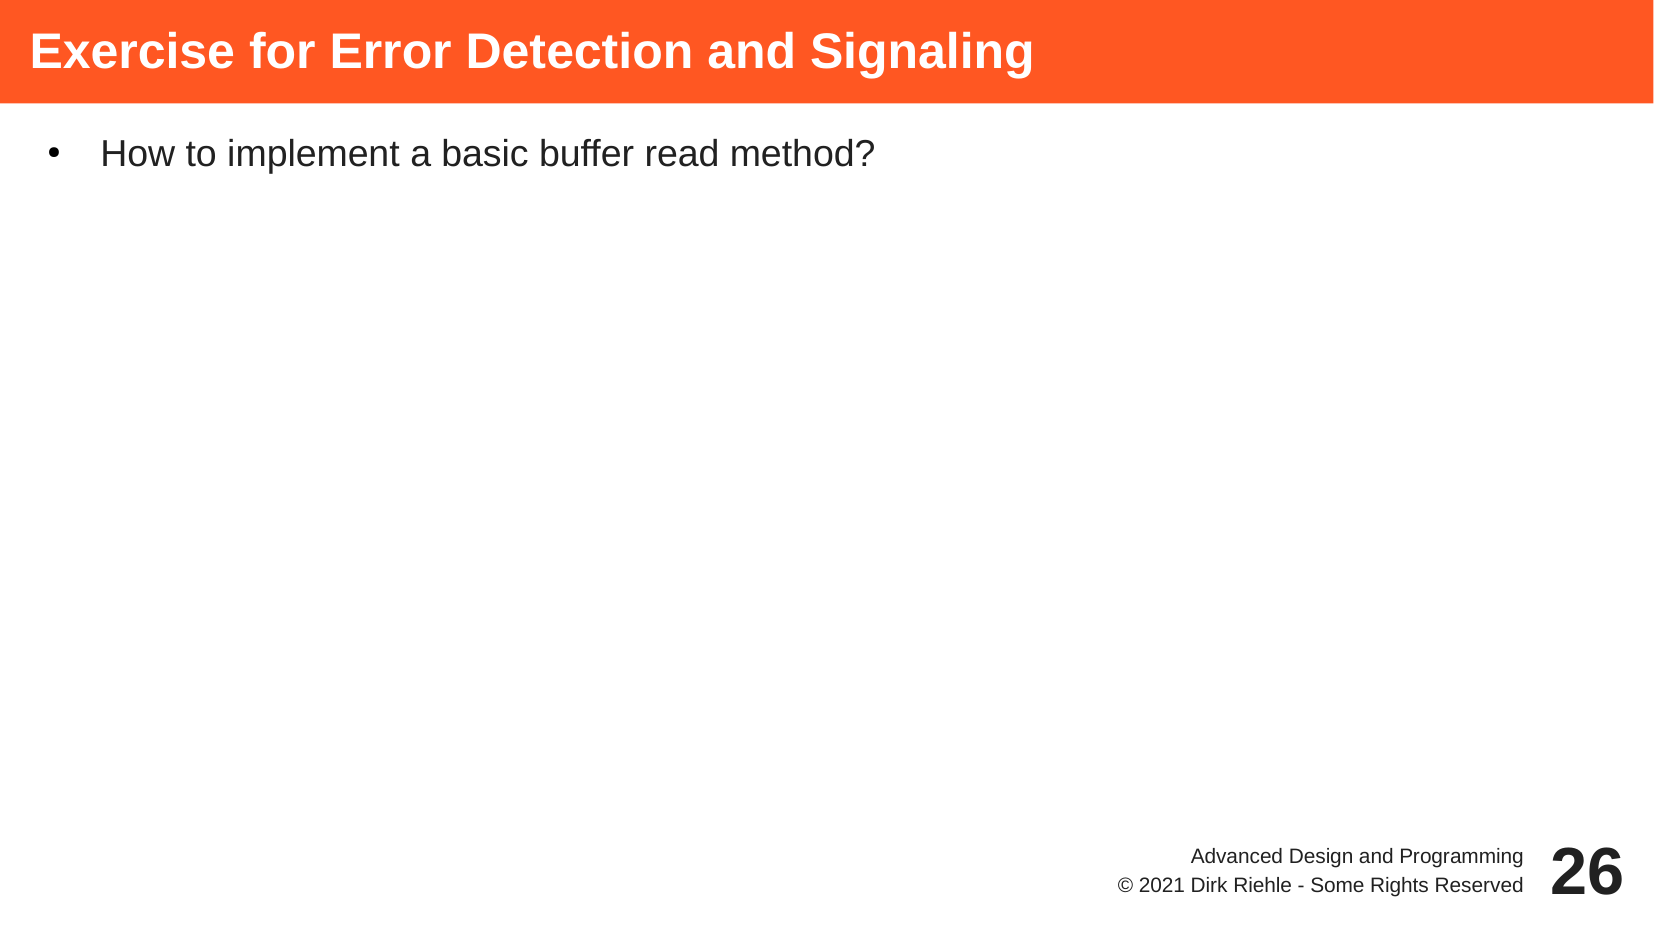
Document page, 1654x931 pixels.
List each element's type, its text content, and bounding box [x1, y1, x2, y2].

title Exercise for Error Detection and Signaling [0, 0, 1654, 104]
list How to implement a basic buffer read method? [29, 132, 1625, 813]
